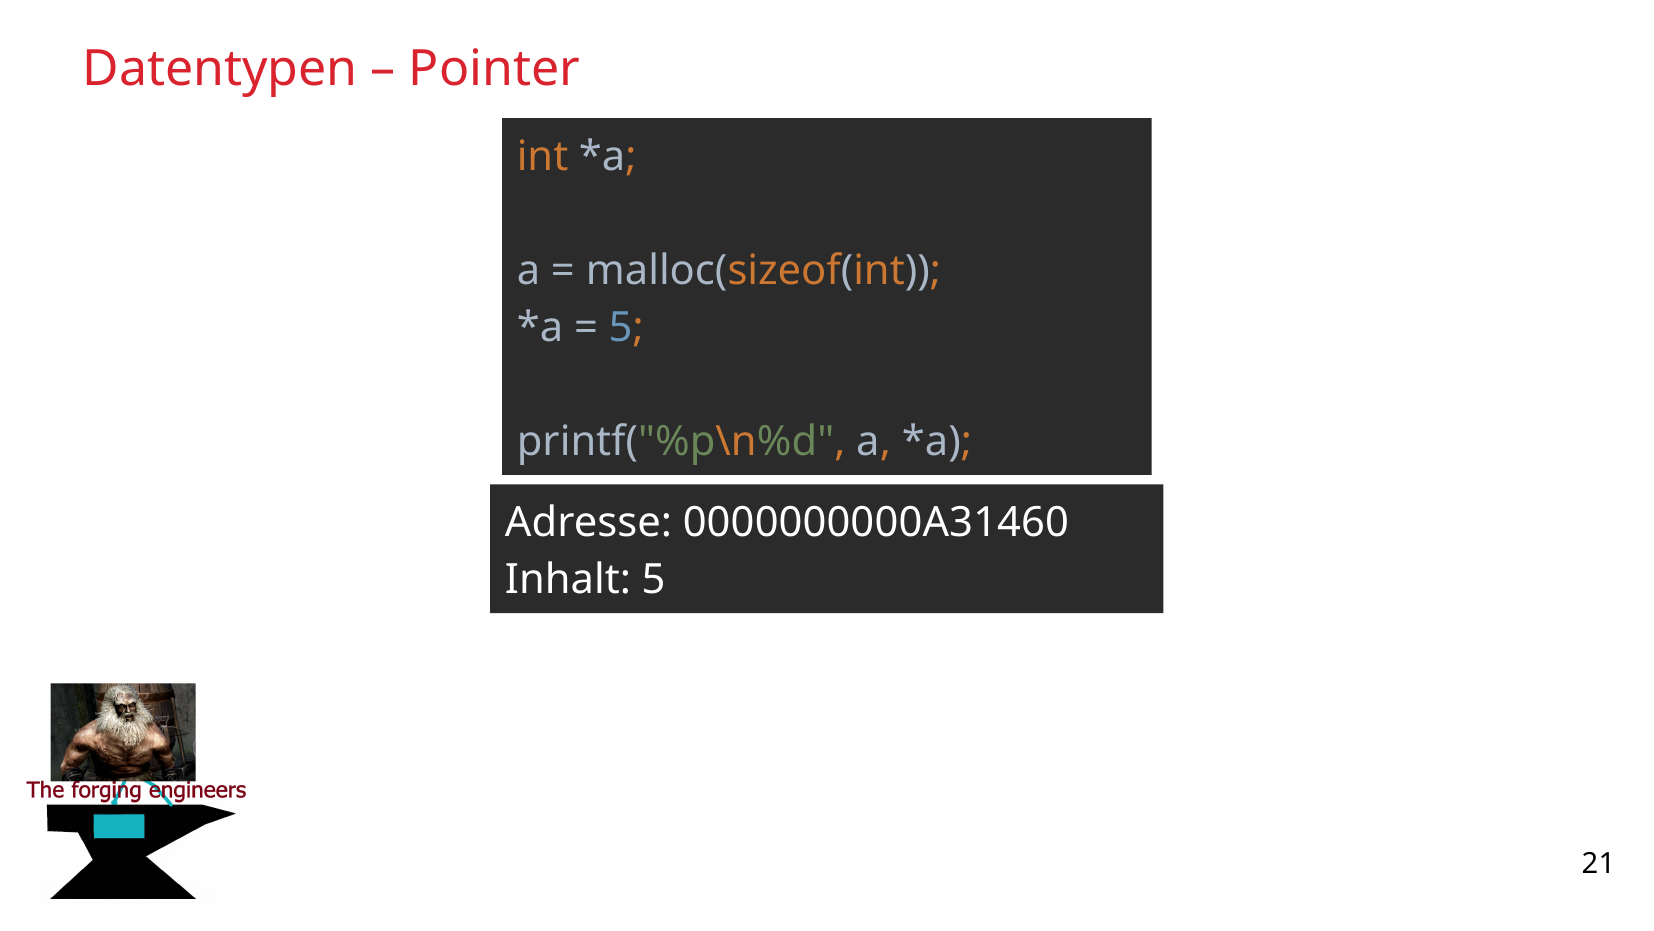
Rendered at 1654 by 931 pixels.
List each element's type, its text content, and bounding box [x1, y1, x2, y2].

picture [17, 679, 254, 916]
title Datentypen – Pointer [82, 37, 1571, 95]
text_box Adresse: 0000000000A31460 Inhalt: 5 [490, 484, 1164, 594]
text_box int *a; a = malloc(sizeof(int)); *a = 5; printf("%p\n%d", a, *a); [502, 118, 1152, 417]
